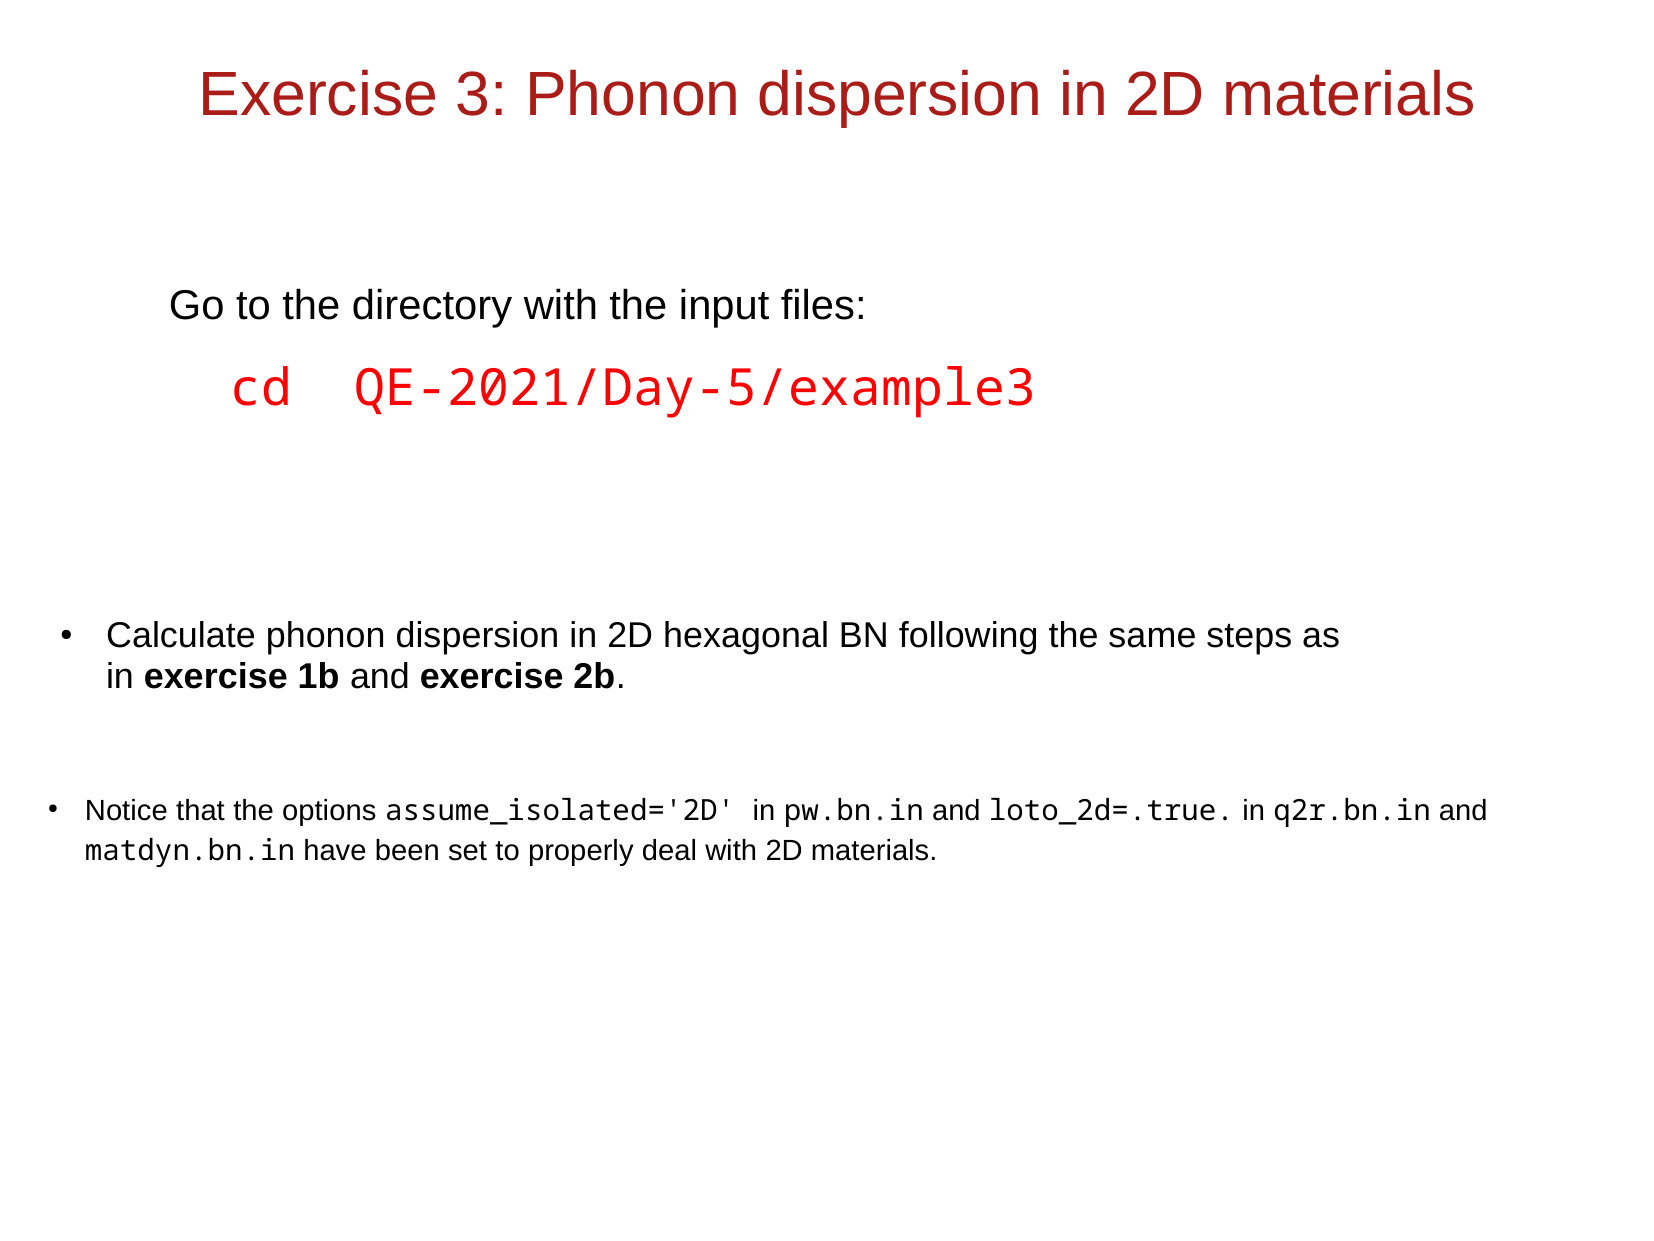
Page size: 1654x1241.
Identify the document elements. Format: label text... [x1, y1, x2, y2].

title Exercise 3: Phonon dispersion in 2D materials [82, 0, 1571, 198]
list Notice that the options assume_isolated='2D' in pw.bn.in and loto_2d=.true. in q2r.bn.in and matdyn.bn.in have been set to properly deal with 2D materials. [35, 789, 1621, 871]
list Go to the directory with the input files: cd QE-2021/Day-5/example3 [114, 281, 1603, 422]
list Calculate phonon dispersion in 2D hexagonal BN following the same steps as in exercise 1b and exercise 2b. [45, 615, 1630, 697]
